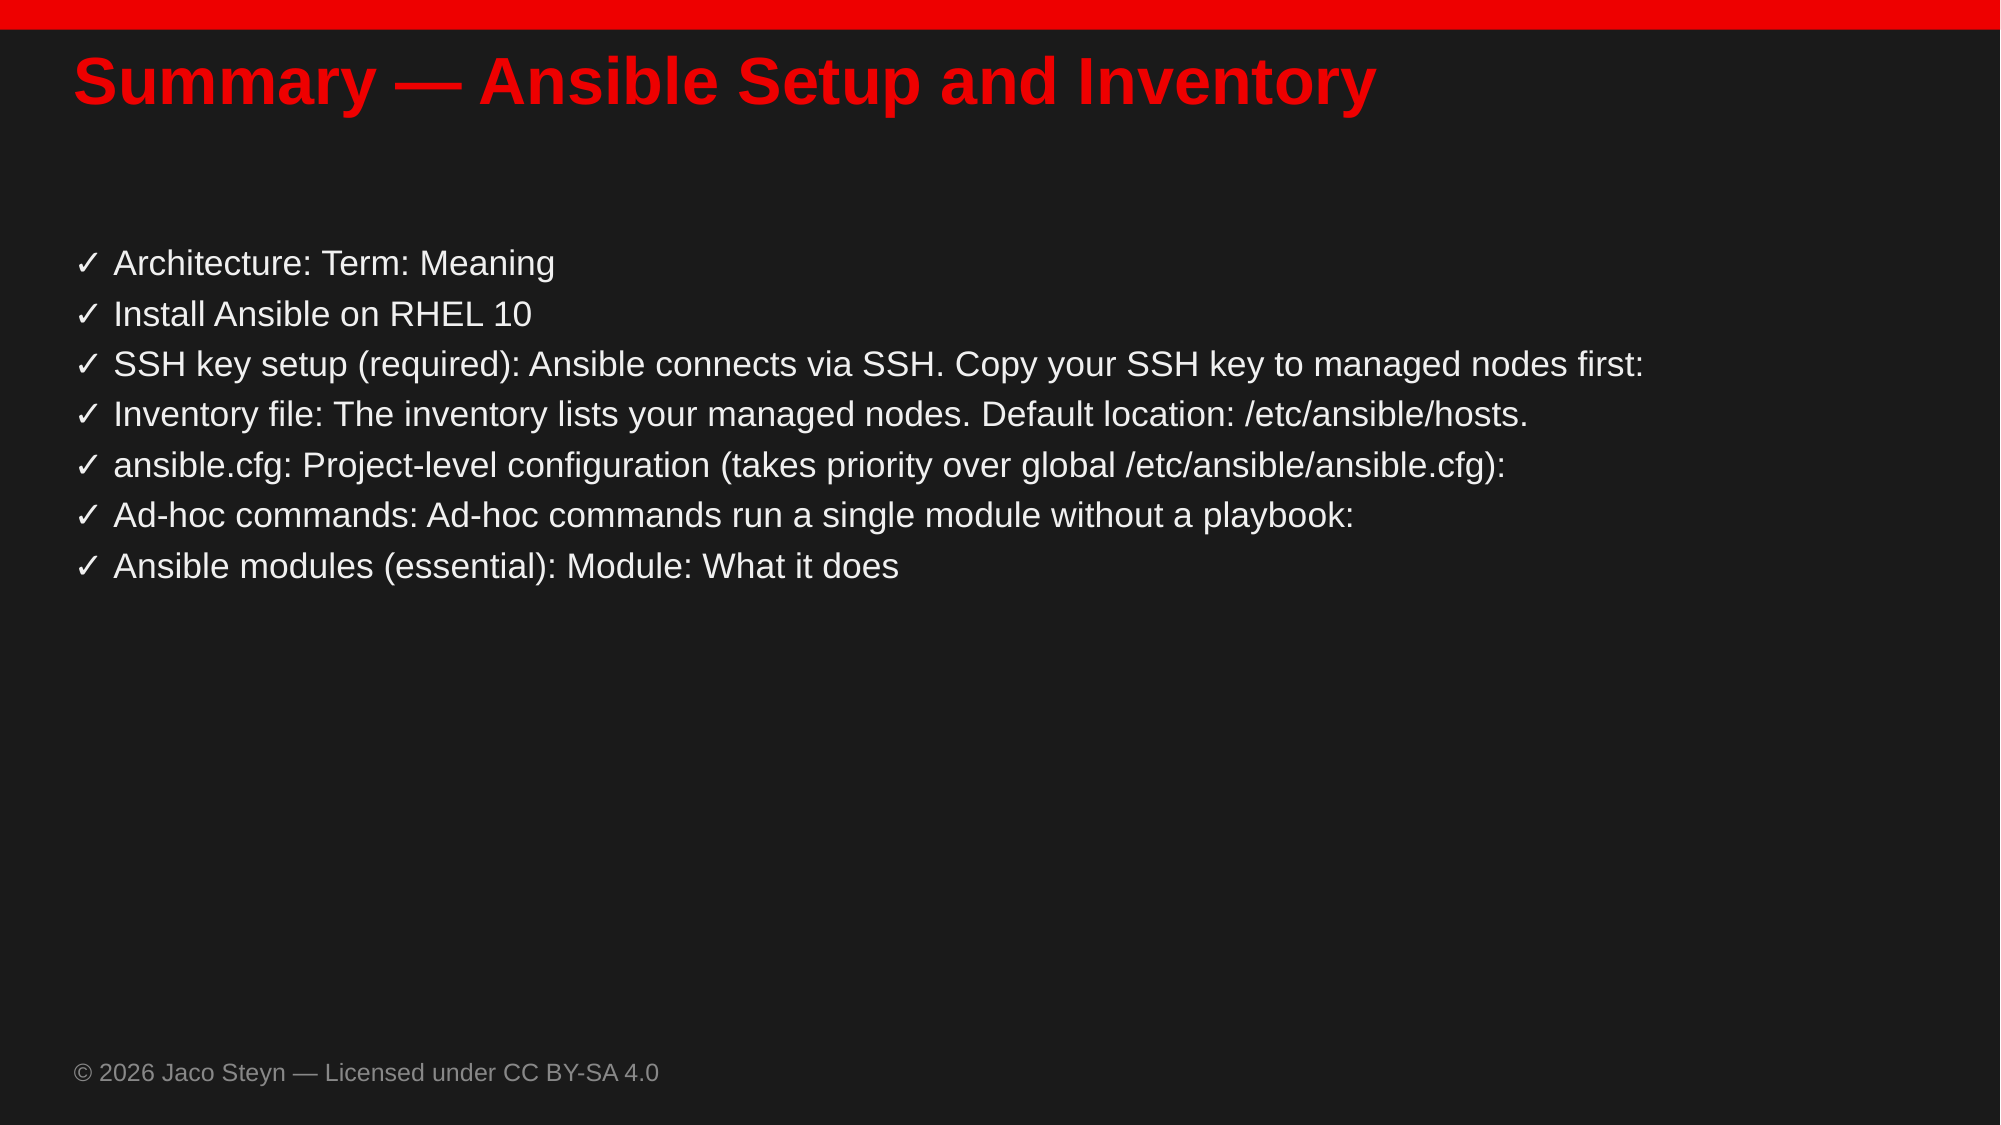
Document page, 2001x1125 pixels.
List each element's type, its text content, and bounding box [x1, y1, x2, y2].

text_box [0, 0, 2001, 30]
text_box Summary — Ansible Setup and Inventory [59, 36, 1942, 208]
text_box © 2026 Jaco Steyn — Licensed under CC BY-SA 4.0 [59, 1051, 1942, 1093]
text_box ✓ Architecture: Term: Meaning ✓ Install Ansible on RHEL 10 ✓ SSH key setup (required): Ansible connects via SSH. Copy your SSH key to managed nodes first: ✓ Inventory file: The inventory lists your managed nodes. Default location: /etc/ansible/hosts. ✓ ansible.cfg: Project-level configuration (takes priority over global /etc/ansible/ansible.cfg): ✓ Ad-hoc commands: Ad-hoc commands run a single module without a playbook: ✓ Ansible modules (essential): Module: What it does [59, 236, 1942, 1037]
